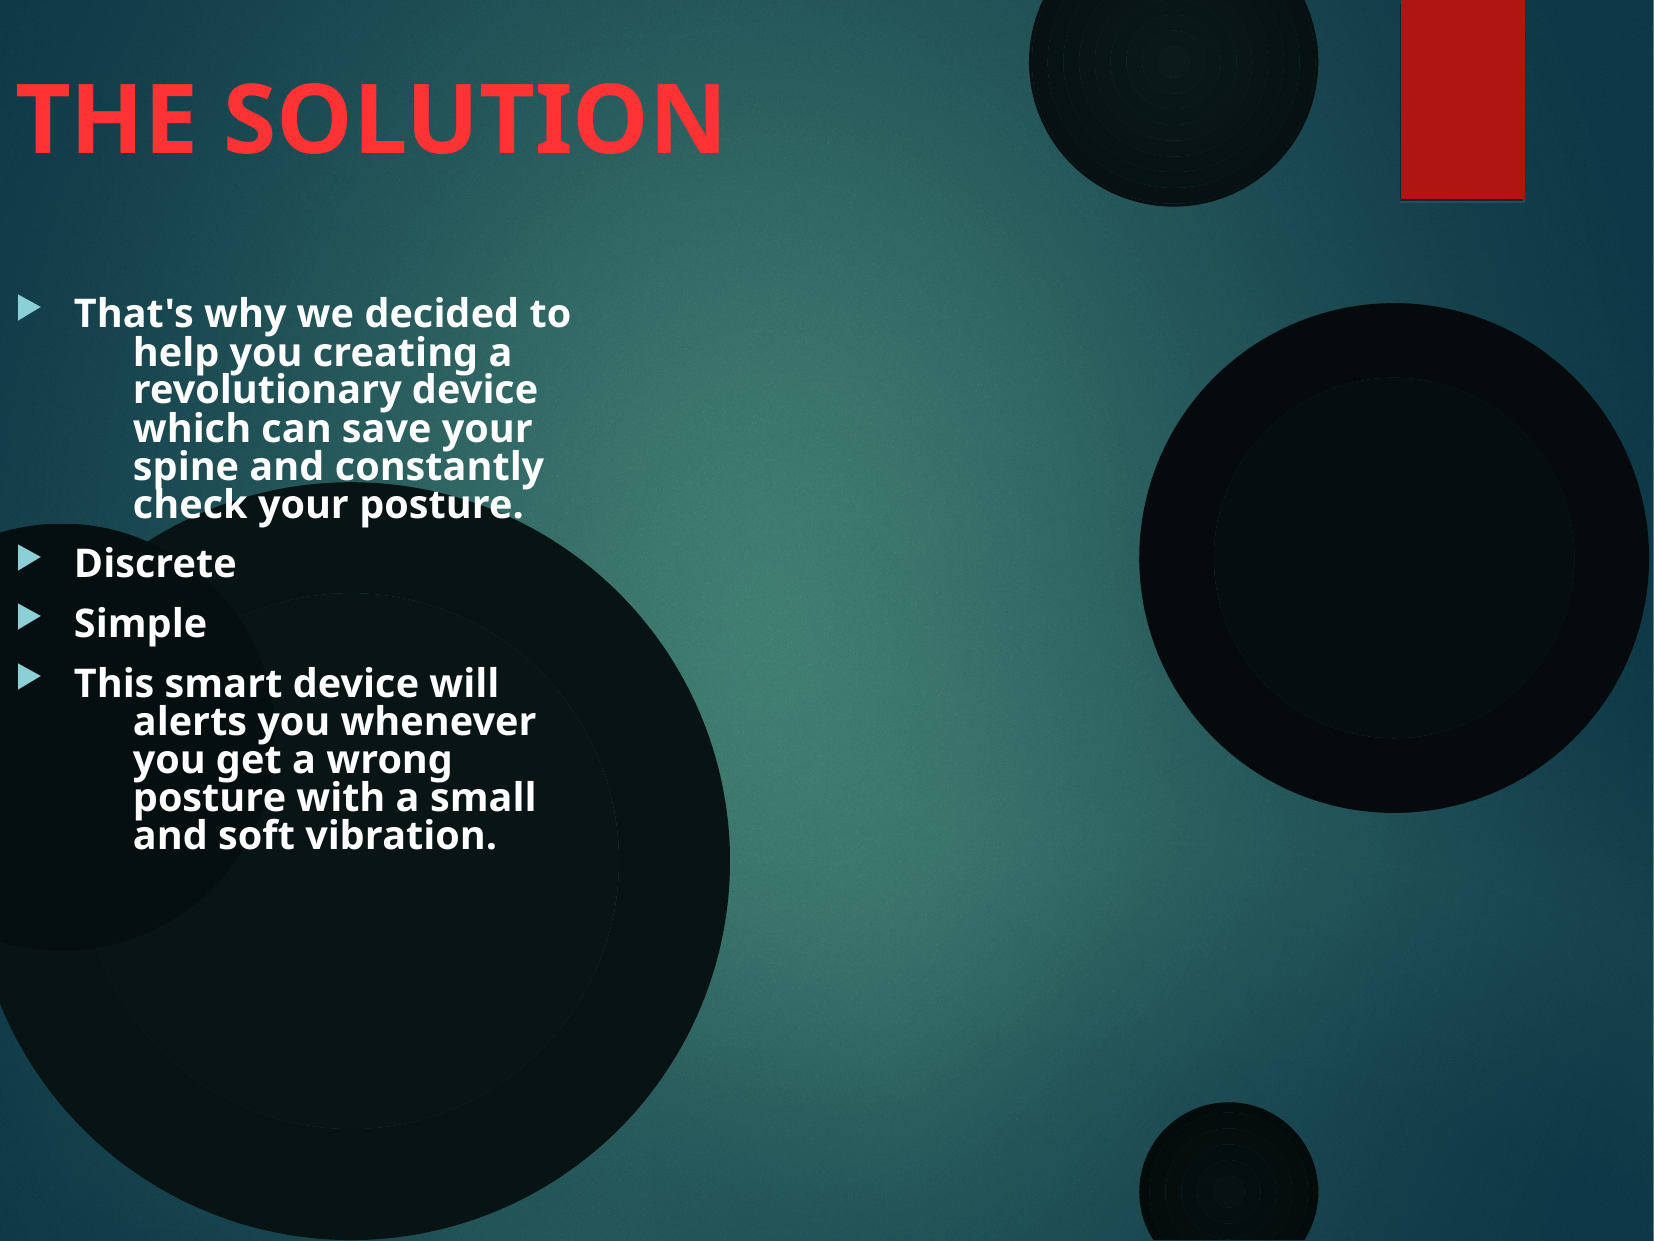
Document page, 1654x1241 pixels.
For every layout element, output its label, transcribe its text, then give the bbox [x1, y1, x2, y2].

list That's why we decided to help you creating a revolutionary device which can save your spine and constantly check your posture. Discrete Simple This smart device will alerts you whenever you get a wrong posture with a small and soft vibration. [0, 290, 631, 865]
title THE SOLUTION [0, 49, 1489, 257]
